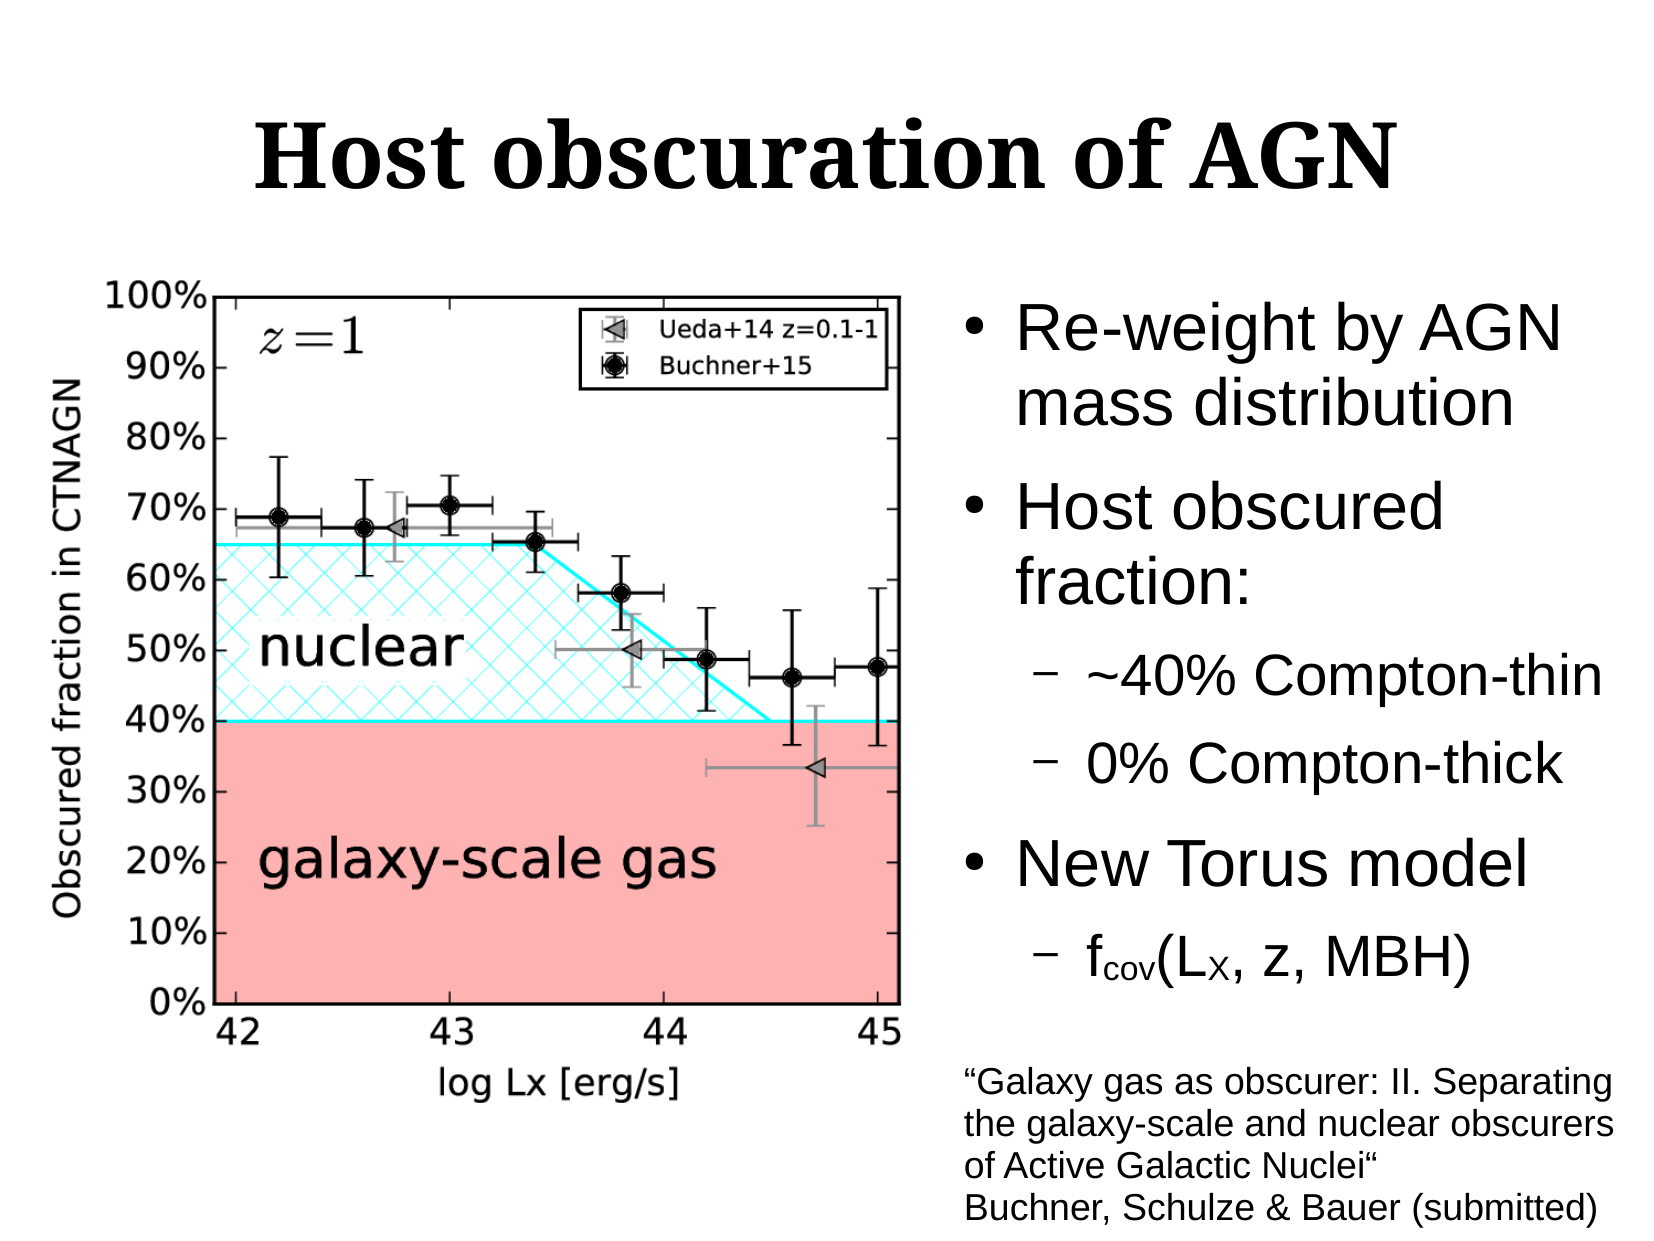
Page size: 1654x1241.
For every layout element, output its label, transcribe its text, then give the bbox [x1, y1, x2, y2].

list Re-weight by AGN mass distribution Host obscured fraction: ~40% Compton-thin 0% Compton-thick New Torus model fcov(LX, z, MBH) [945, 290, 1654, 1010]
picture [30, 257, 921, 1126]
text_box “Galaxy gas as obscurer: II. Separating the galaxy-scale and nuclear obscurers of Active Galactic Nuclei“ Buchner, Schulze & Bauer (submitted) [949, 1053, 1654, 1236]
title Host obscuration of AGN [82, 49, 1571, 257]
